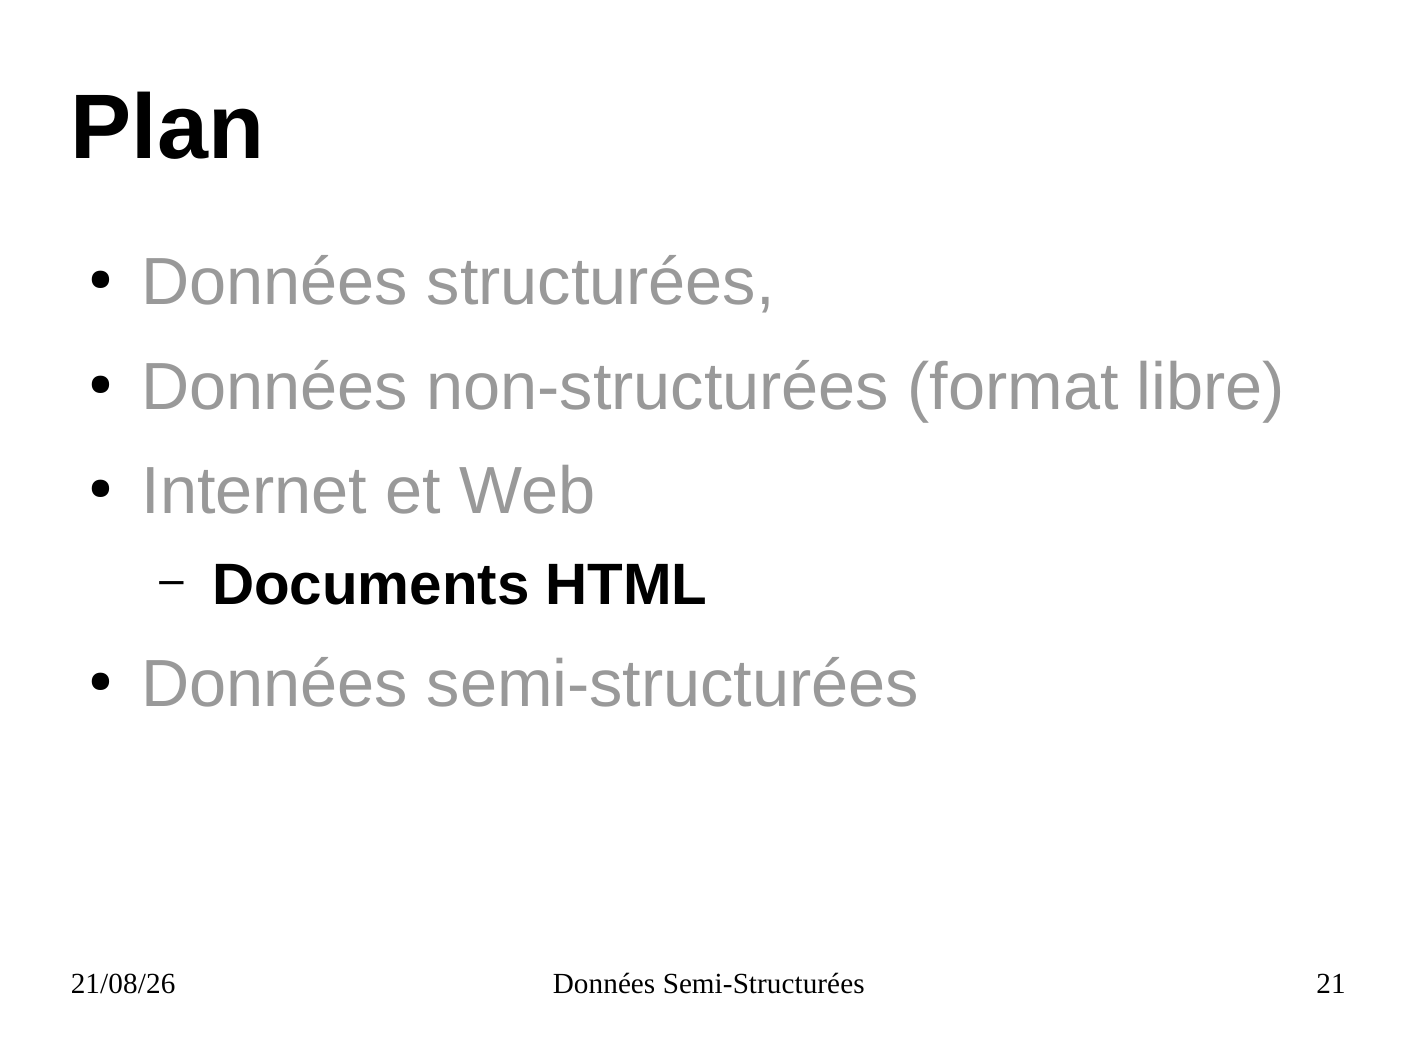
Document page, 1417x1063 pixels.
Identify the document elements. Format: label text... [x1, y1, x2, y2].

list Données structurées, Données non-structurées (format libre) Internet et Web Documents HTML Données semi-structurées [70, 244, 1346, 925]
title Plan [70, 42, 1346, 212]
